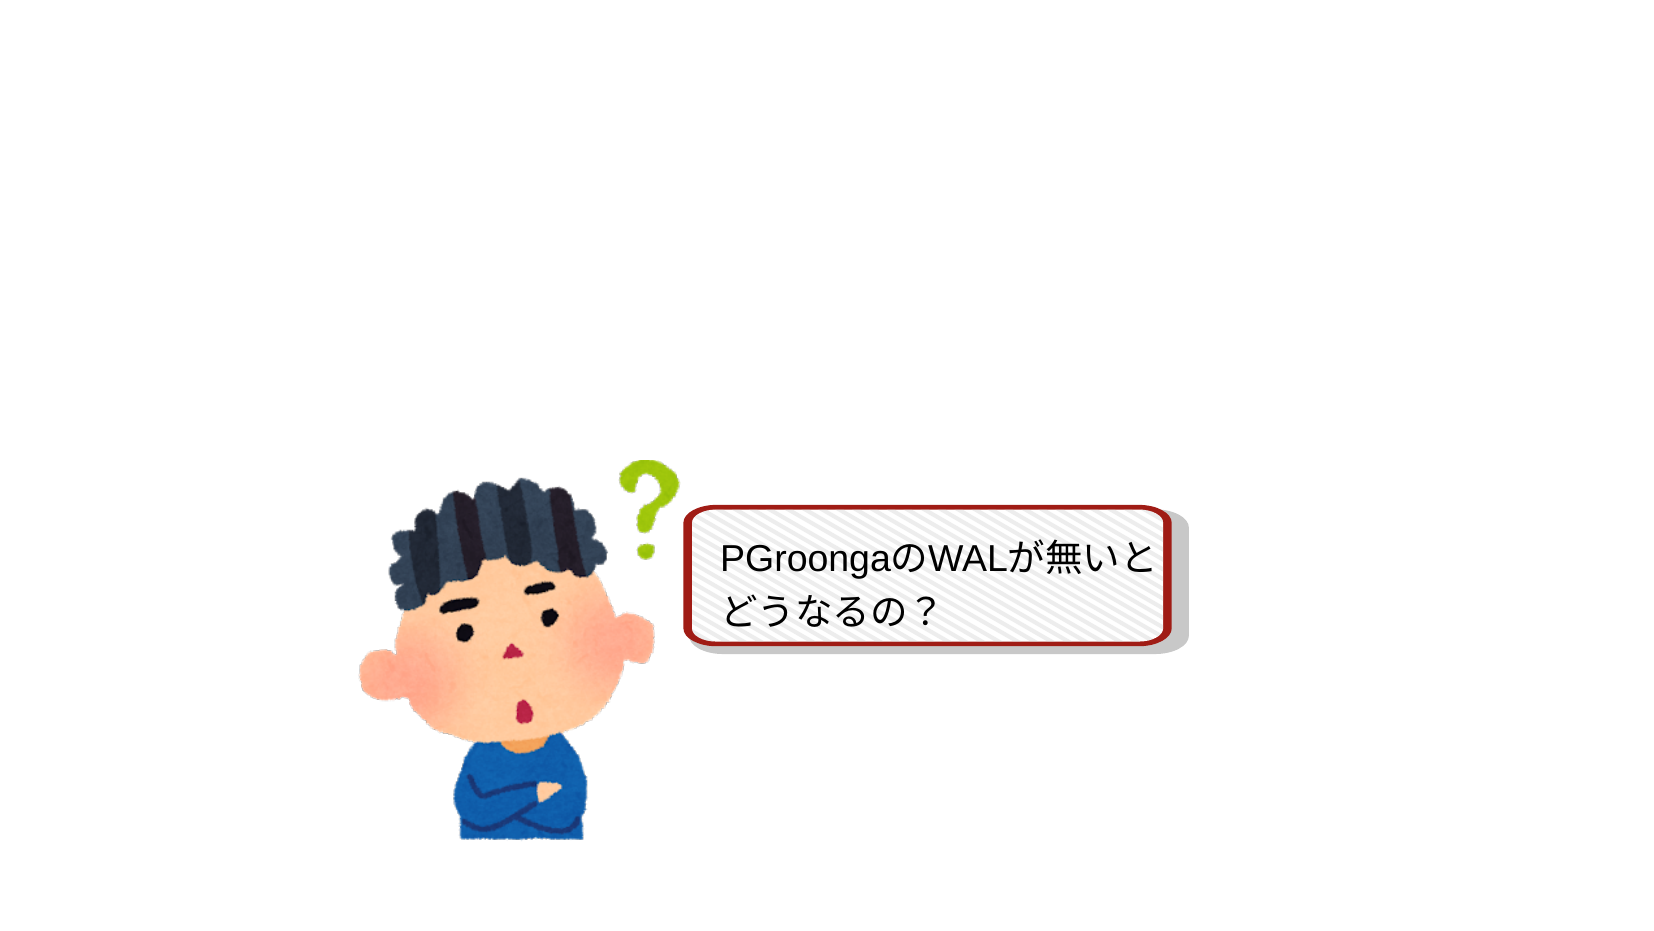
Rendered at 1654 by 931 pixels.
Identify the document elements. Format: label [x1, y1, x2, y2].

picture [347, 460, 1217, 849]
